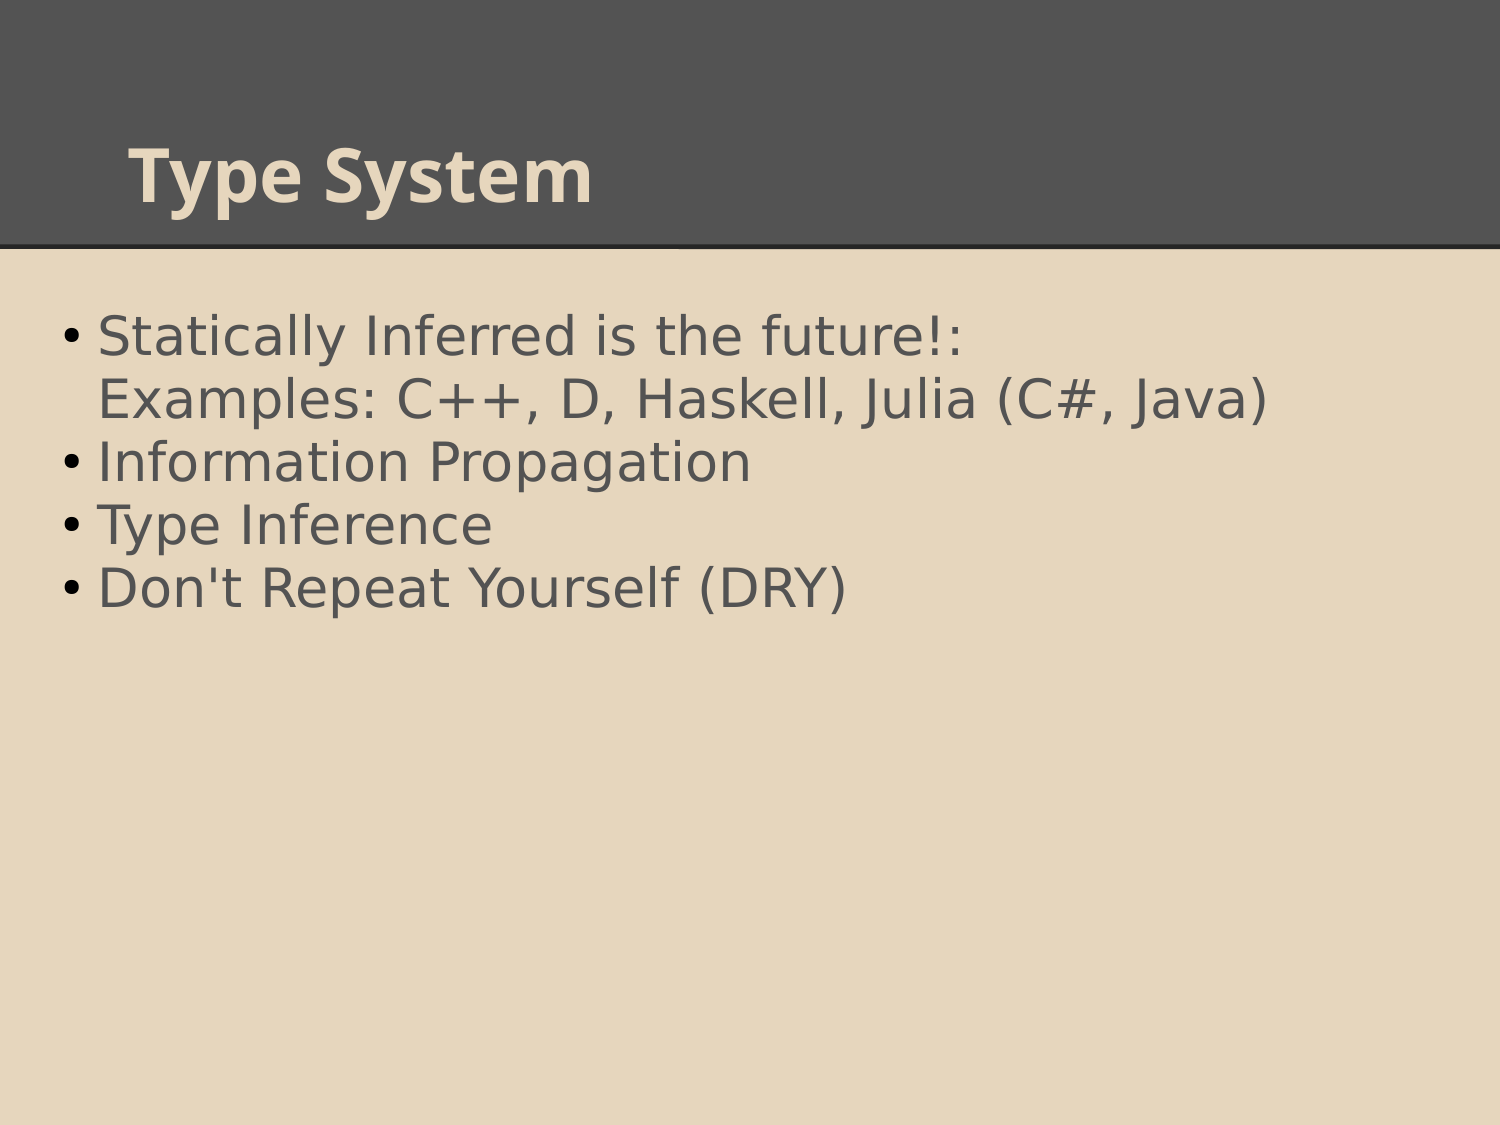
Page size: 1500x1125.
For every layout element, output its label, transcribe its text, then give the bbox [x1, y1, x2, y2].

text_box Statically Inferred is the future!: Examples: C++, D, Haskell, Julia (C#, Java) Information Propagation Type Inference Don't Repeat Yourself (DRY) [47, 297, 1441, 804]
title Type System [75, 45, 1425, 233]
